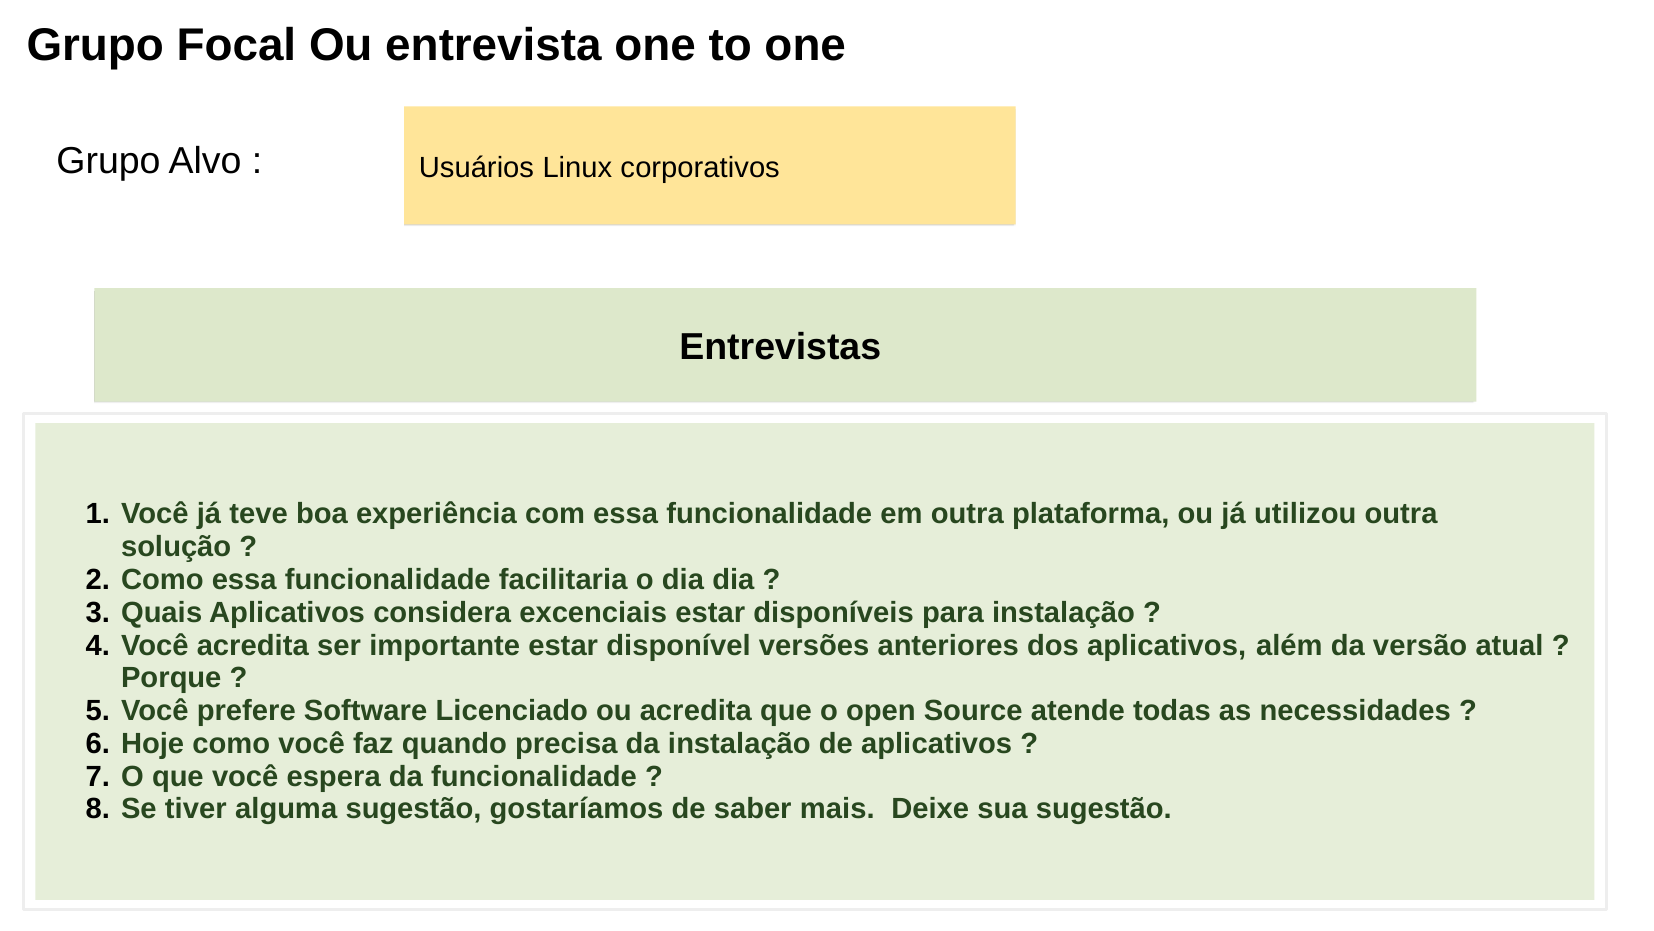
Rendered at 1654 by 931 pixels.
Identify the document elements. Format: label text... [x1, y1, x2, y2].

text_box [23, 413, 1607, 910]
text_box Você já teve boa experiência com essa funcionalidade em outra plataforma, ou já utilizou outra solução ? Como essa funcionalidade facilitaria o dia dia ? Quais Aplicativos considera excenciais estar disponíveis para instalação ? Você acredita ser importante estar disponível versões anteriores dos aplicativos, além da versão atual ? Porque ? Você prefere Software Licenciado ou acredita que o open Source atende todas as necessidades ? Hoje como você faz quando precisa da instalação de aplicativos ? O que você espera da funcionalidade ? Se tiver alguma sugestão, gostaríamos de saber mais. Deixe sua sugestão. [35, 423, 1595, 900]
text_box Usuários Linux corporativos [404, 106, 1016, 225]
text_box Grupo Focal Ou entrevista one to one [11, 11, 993, 130]
text_box Entrevistas [94, 288, 1477, 402]
text_box Grupo Alvo : [23, 132, 296, 189]
